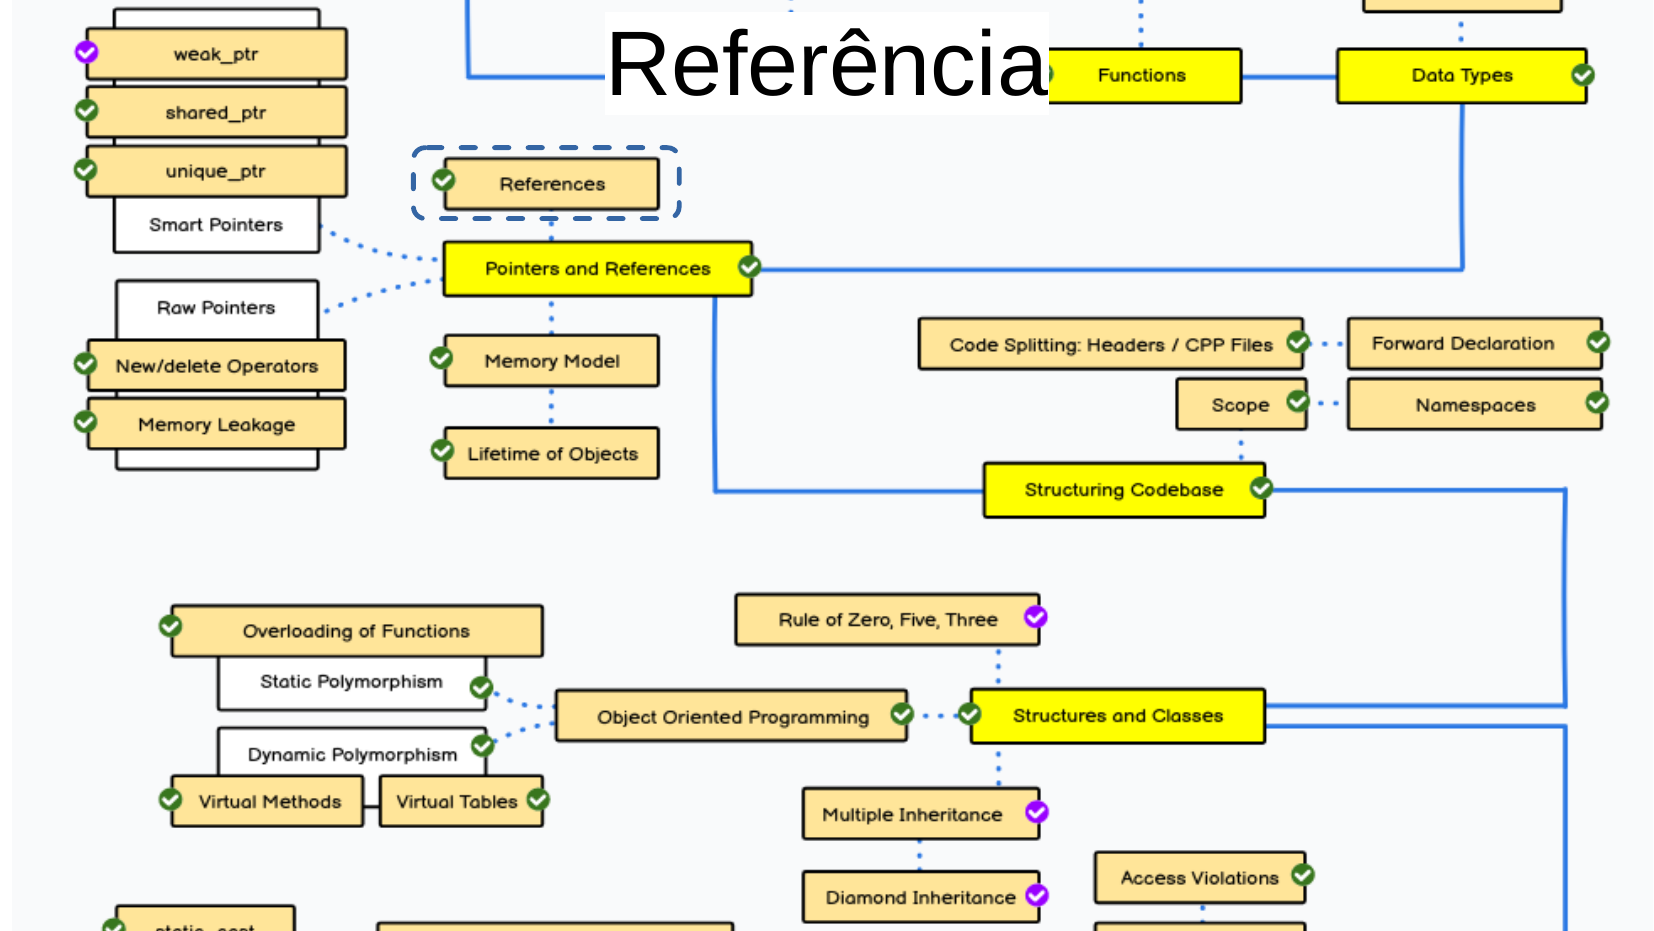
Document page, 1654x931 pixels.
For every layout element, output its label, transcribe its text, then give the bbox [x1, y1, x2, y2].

picture [12, 0, 1654, 931]
title Referência [82, 12, 1571, 218]
